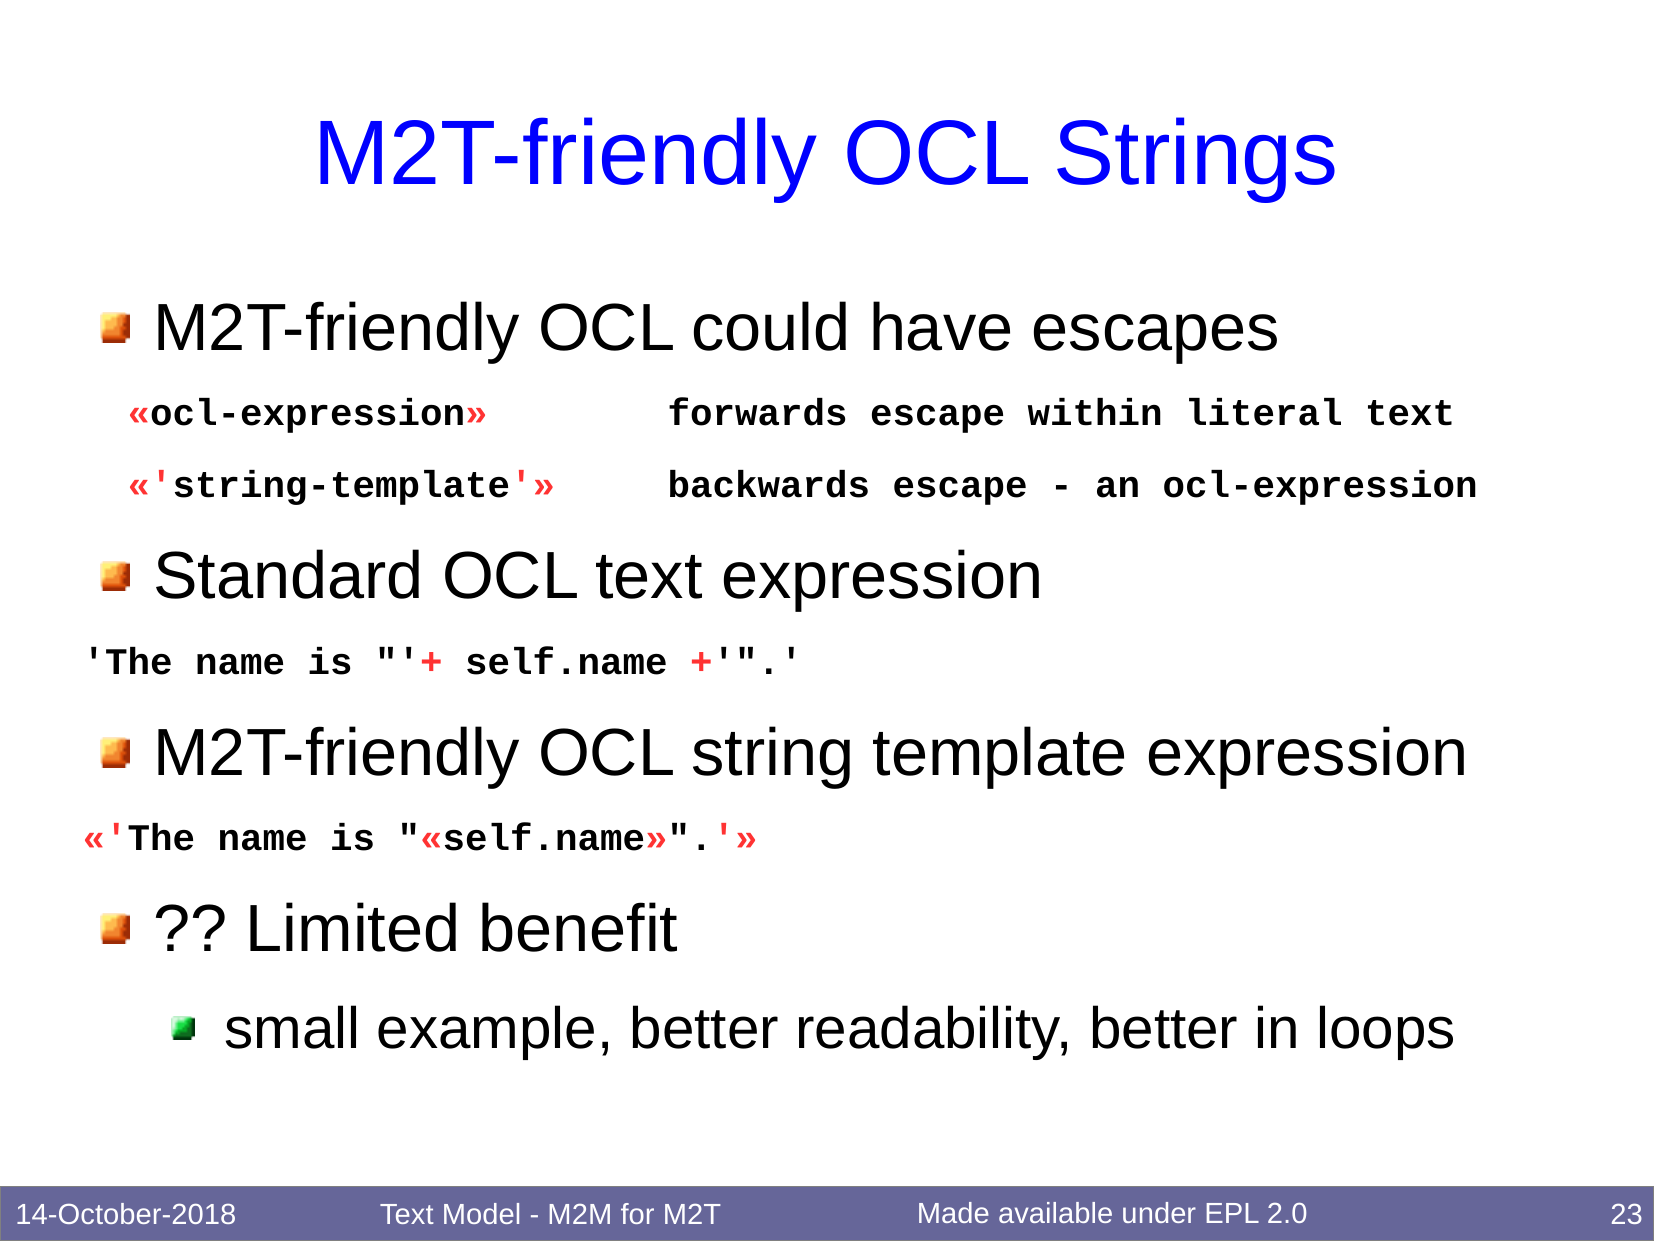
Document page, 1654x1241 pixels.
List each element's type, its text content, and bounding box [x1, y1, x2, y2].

title M2T-friendly OCL Strings [82, 49, 1571, 257]
list M2T-friendly OCL could have escapes «ocl-expression» forwards escape within literal text «'string-template'» backwards escape - an ocl-expression Standard OCL text expression 'The name is "'+ self.name +'".' M2T-friendly OCL string template expression «'The name is "«self.name»".'» ?? Limited benefit small example, better readability, better in loops [82, 290, 1571, 1061]
